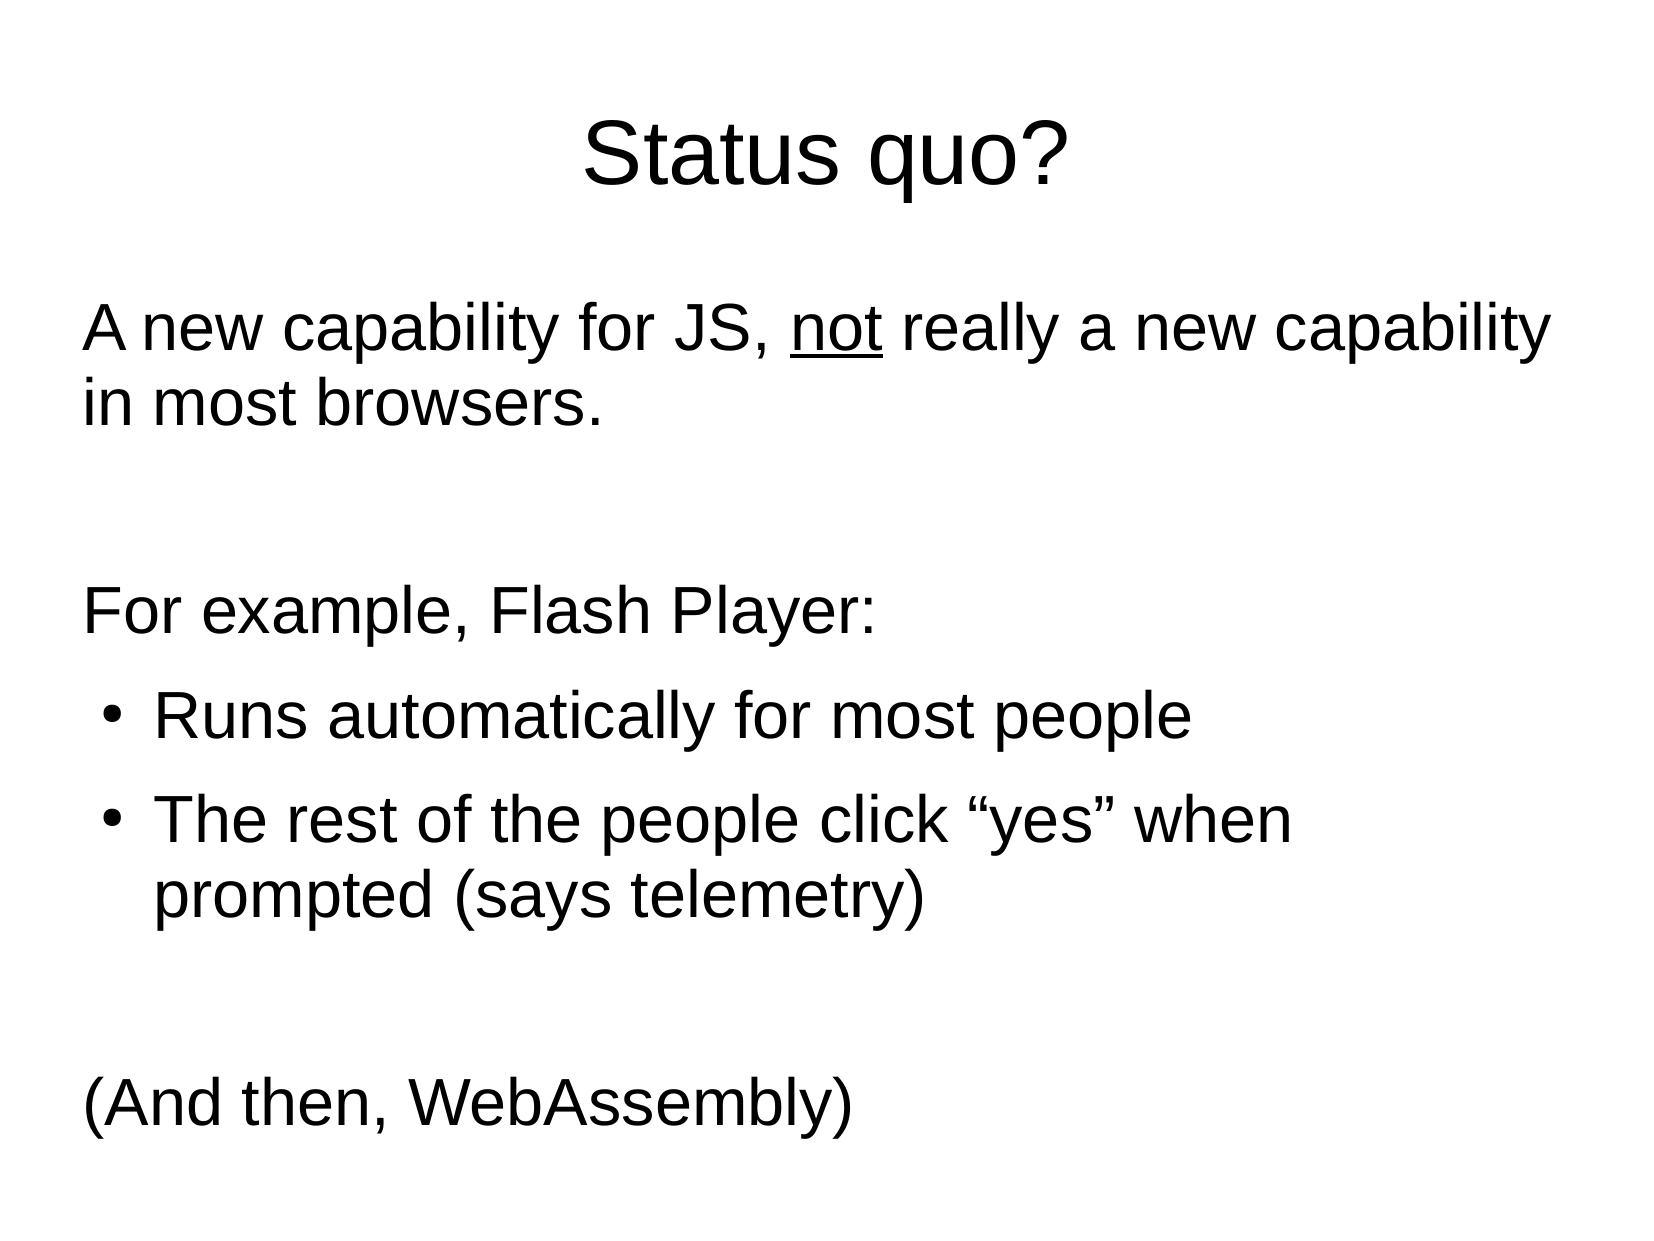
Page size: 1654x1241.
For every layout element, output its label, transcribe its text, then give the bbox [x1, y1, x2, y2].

list A new capability for JS, not really a new capability in most browsers. For example, Flash Player: Runs automatically for most people The rest of the people click “yes” when prompted (says telemetry) (And then, WebAssembly) [82, 290, 1571, 1138]
title Status quo? [82, 49, 1571, 257]
